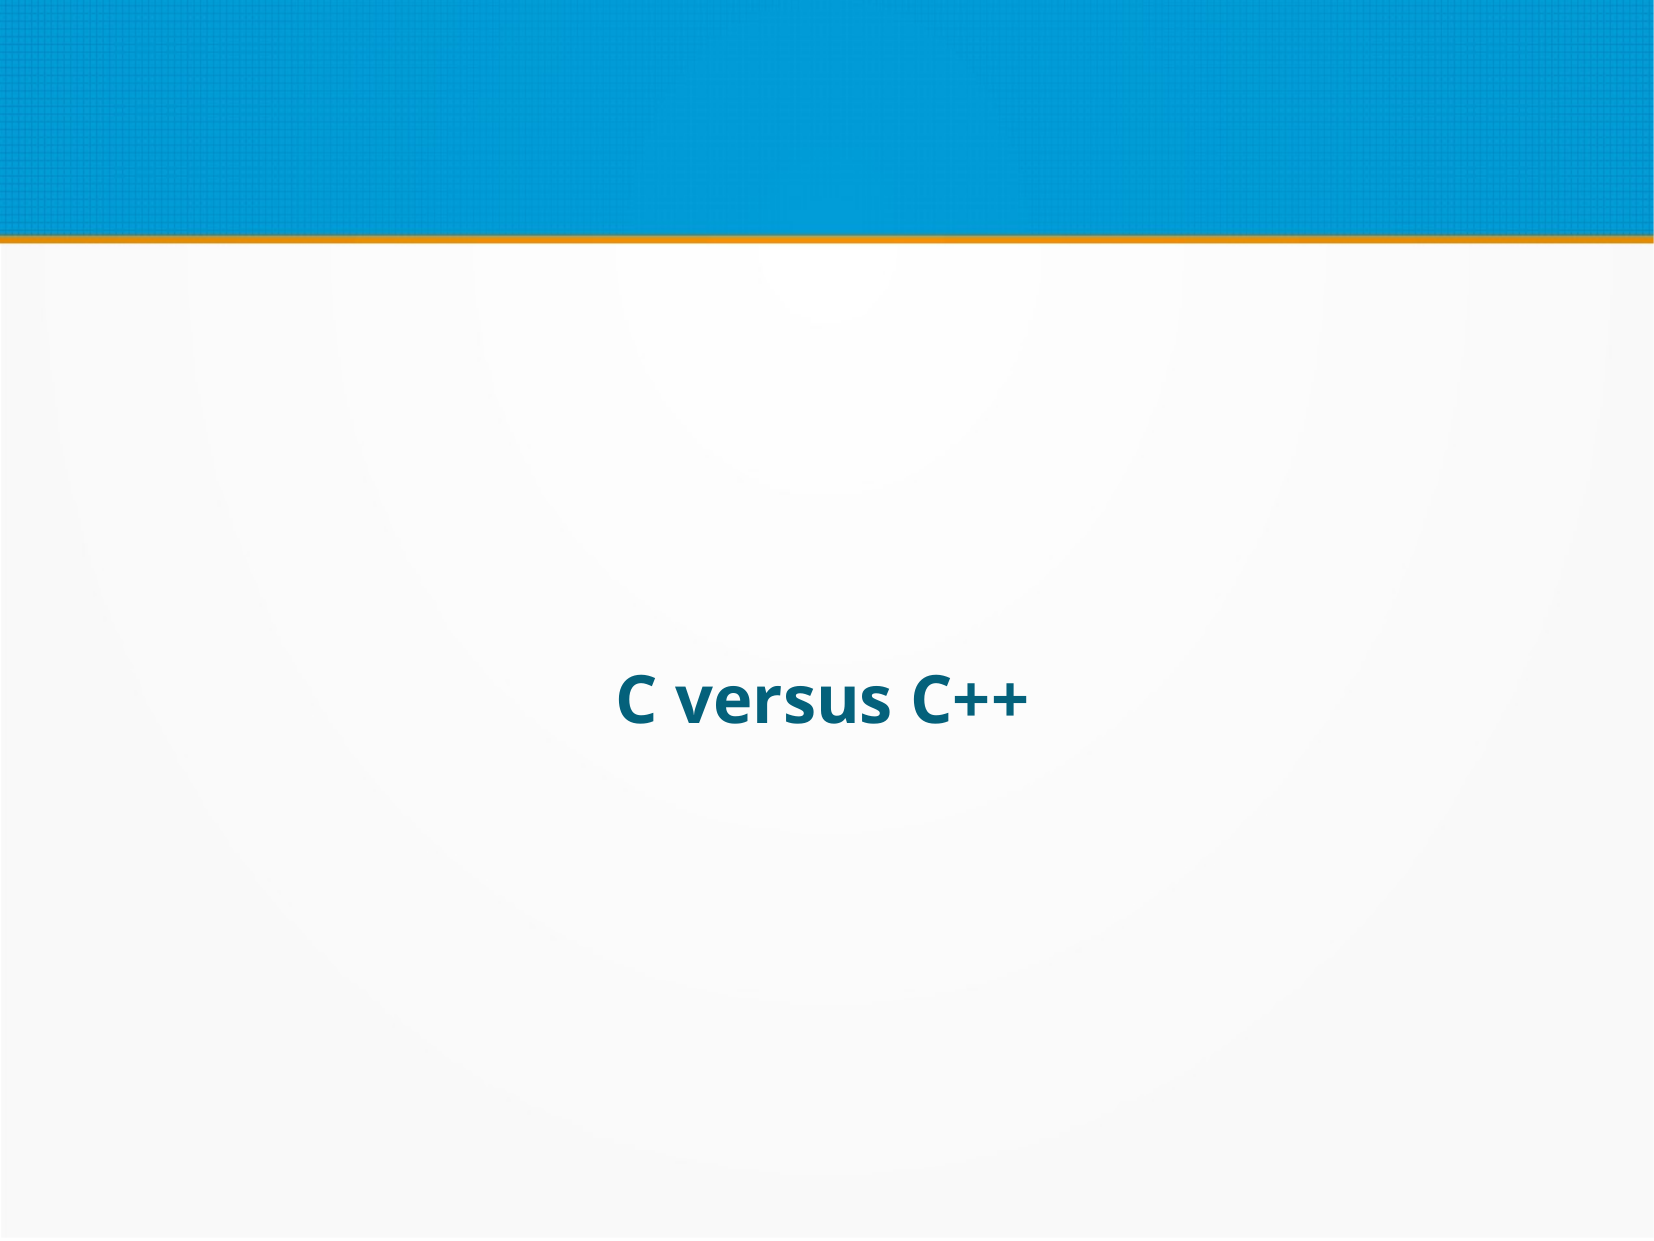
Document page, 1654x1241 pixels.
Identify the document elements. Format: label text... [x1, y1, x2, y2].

picture [0, 233, 1654, 1241]
subtitle C versus C++ [82, 315, 1563, 1081]
